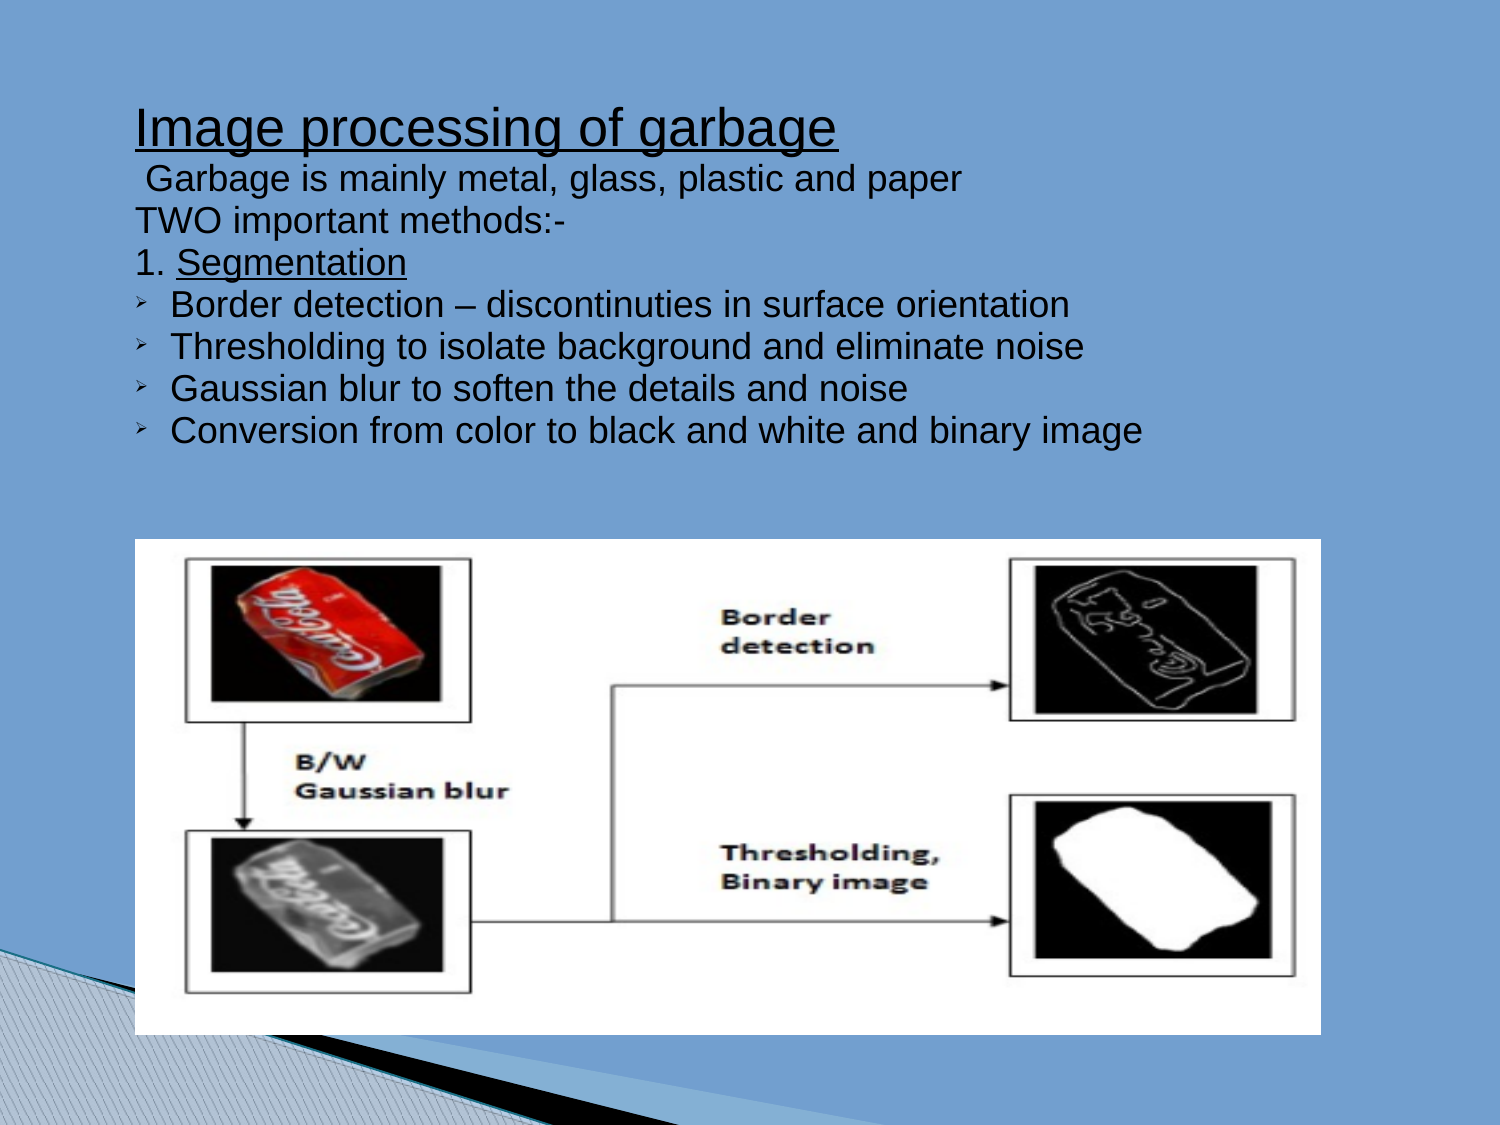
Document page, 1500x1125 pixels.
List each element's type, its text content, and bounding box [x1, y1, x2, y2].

picture [135, 539, 1321, 1036]
text_box Image processing of garbage Garbage is mainly metal, glass, plastic and paper TWO important methods:- 1. Segmentation Border detection – discontinuties in surface orientation Thresholding to isolate background and eliminate noise Gaussian blur to soften the details and noise Conversion from color to black and white and binary image [120, 90, 1201, 502]
